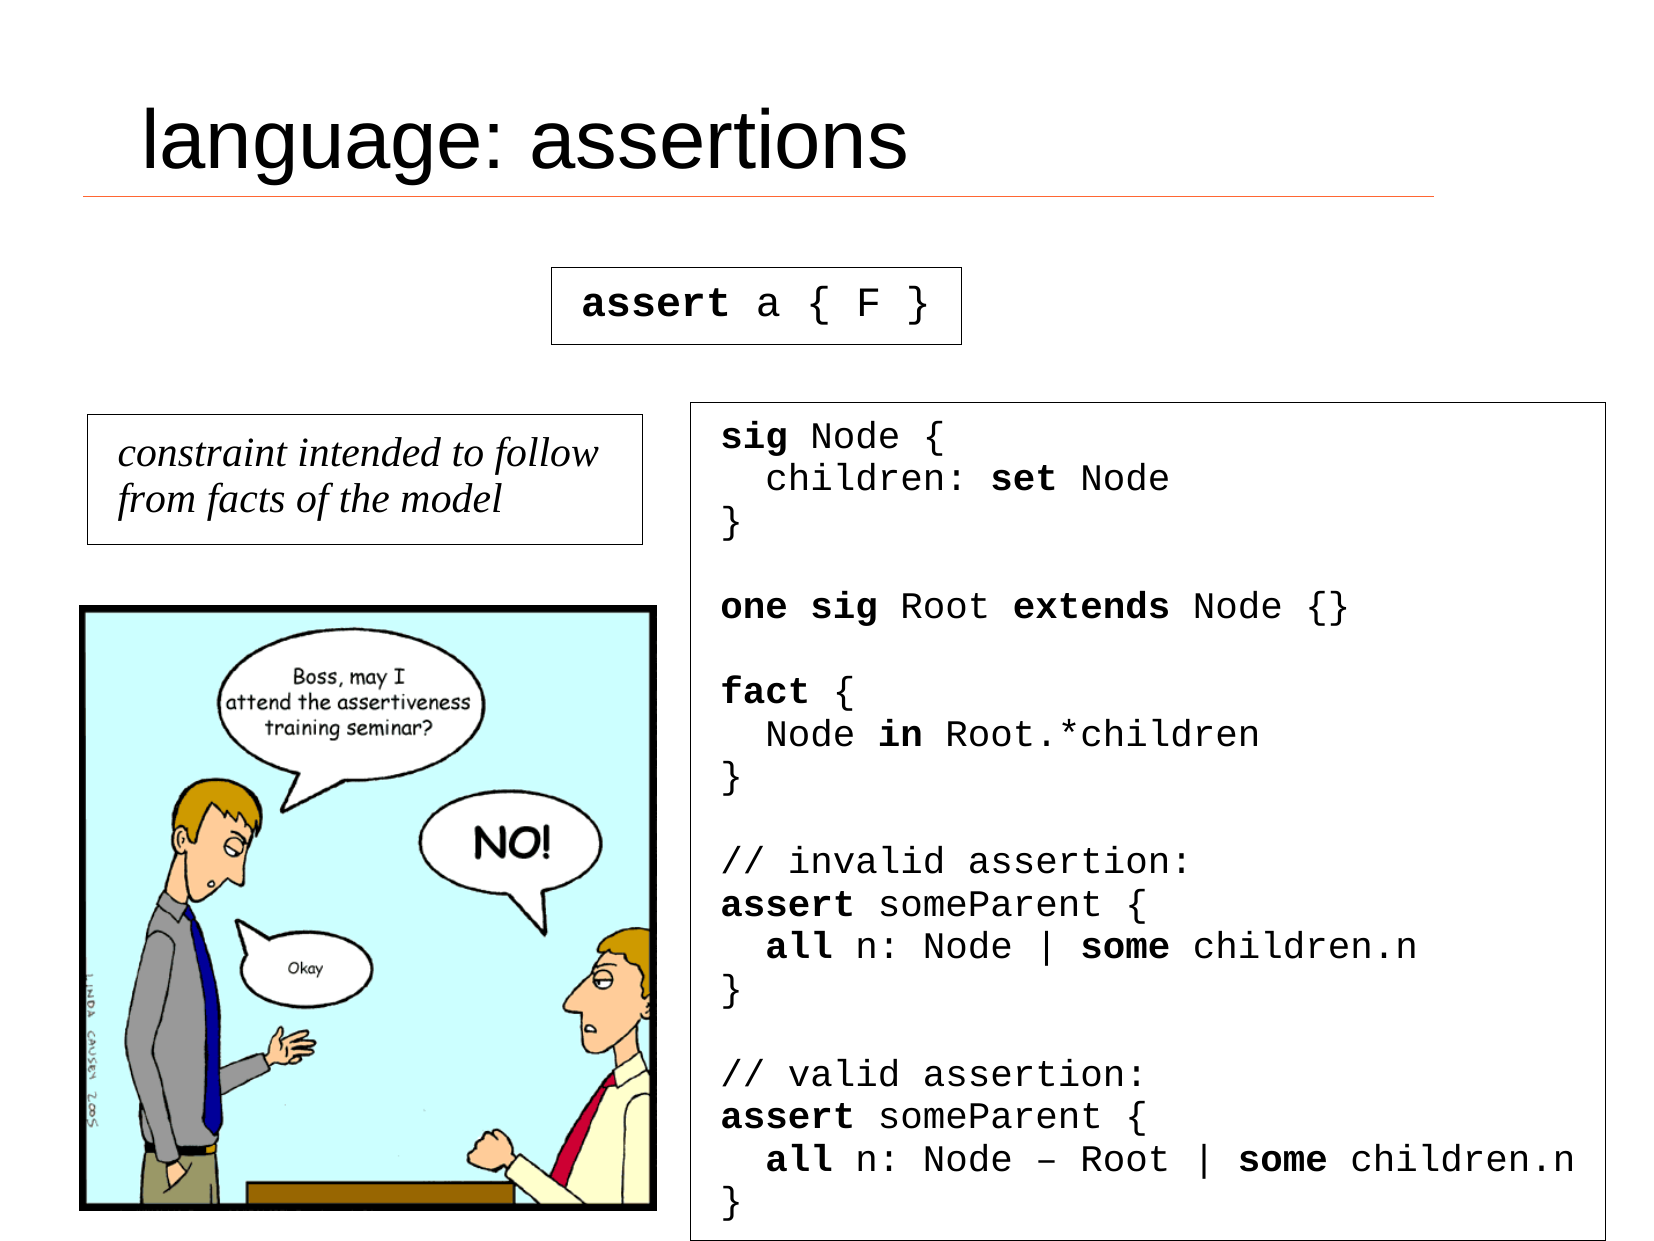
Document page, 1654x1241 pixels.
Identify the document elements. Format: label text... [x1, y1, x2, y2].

text_box sig Node { children: set Node } one sig Root extends Node {} fact { Node in Root.*children } // invalid assertion: assert someParent { all n: Node | some children.n } // valid assertion: assert someParent { all n: Node – Root | some children.n } [690, 402, 1606, 1194]
text_box assert a { F } [551, 267, 959, 344]
title language: assertions [141, 86, 1604, 193]
text_box constraint intended to follow from facts of the model [87, 414, 643, 545]
picture [79, 605, 657, 1211]
